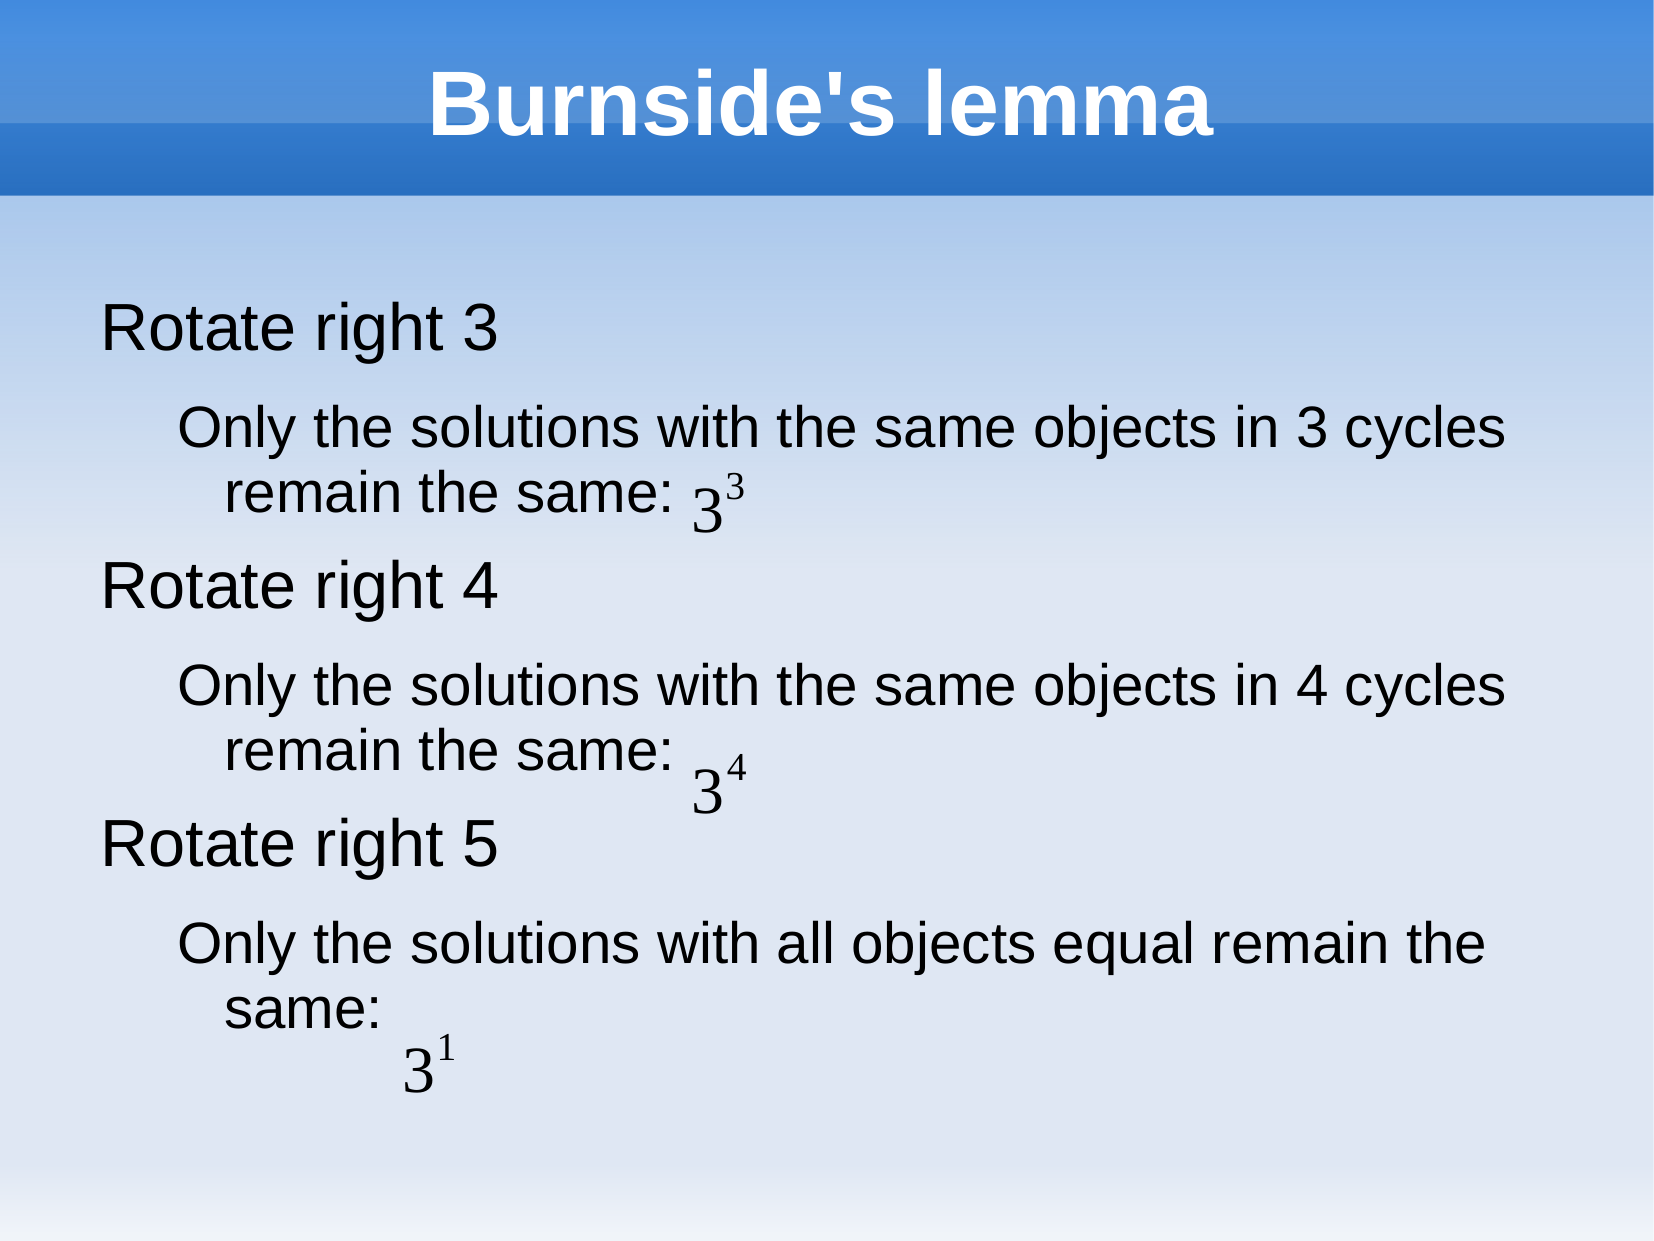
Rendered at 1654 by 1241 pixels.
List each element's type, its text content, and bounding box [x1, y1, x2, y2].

chart [685, 462, 751, 552]
list Rotate right 3 Only the solutions with the same objects in 3 cycles remain the same: Rotate right 4 Only the solutions with the same objects in 4 cycles remain the same: Rotate right 5 Only the solutions with all objects equal remain the same: [82, 290, 1571, 1111]
chart [396, 1022, 462, 1112]
title Burnside's lemma [76, 0, 1565, 208]
chart [685, 743, 753, 832]
picture [0, 0, 1654, 1241]
